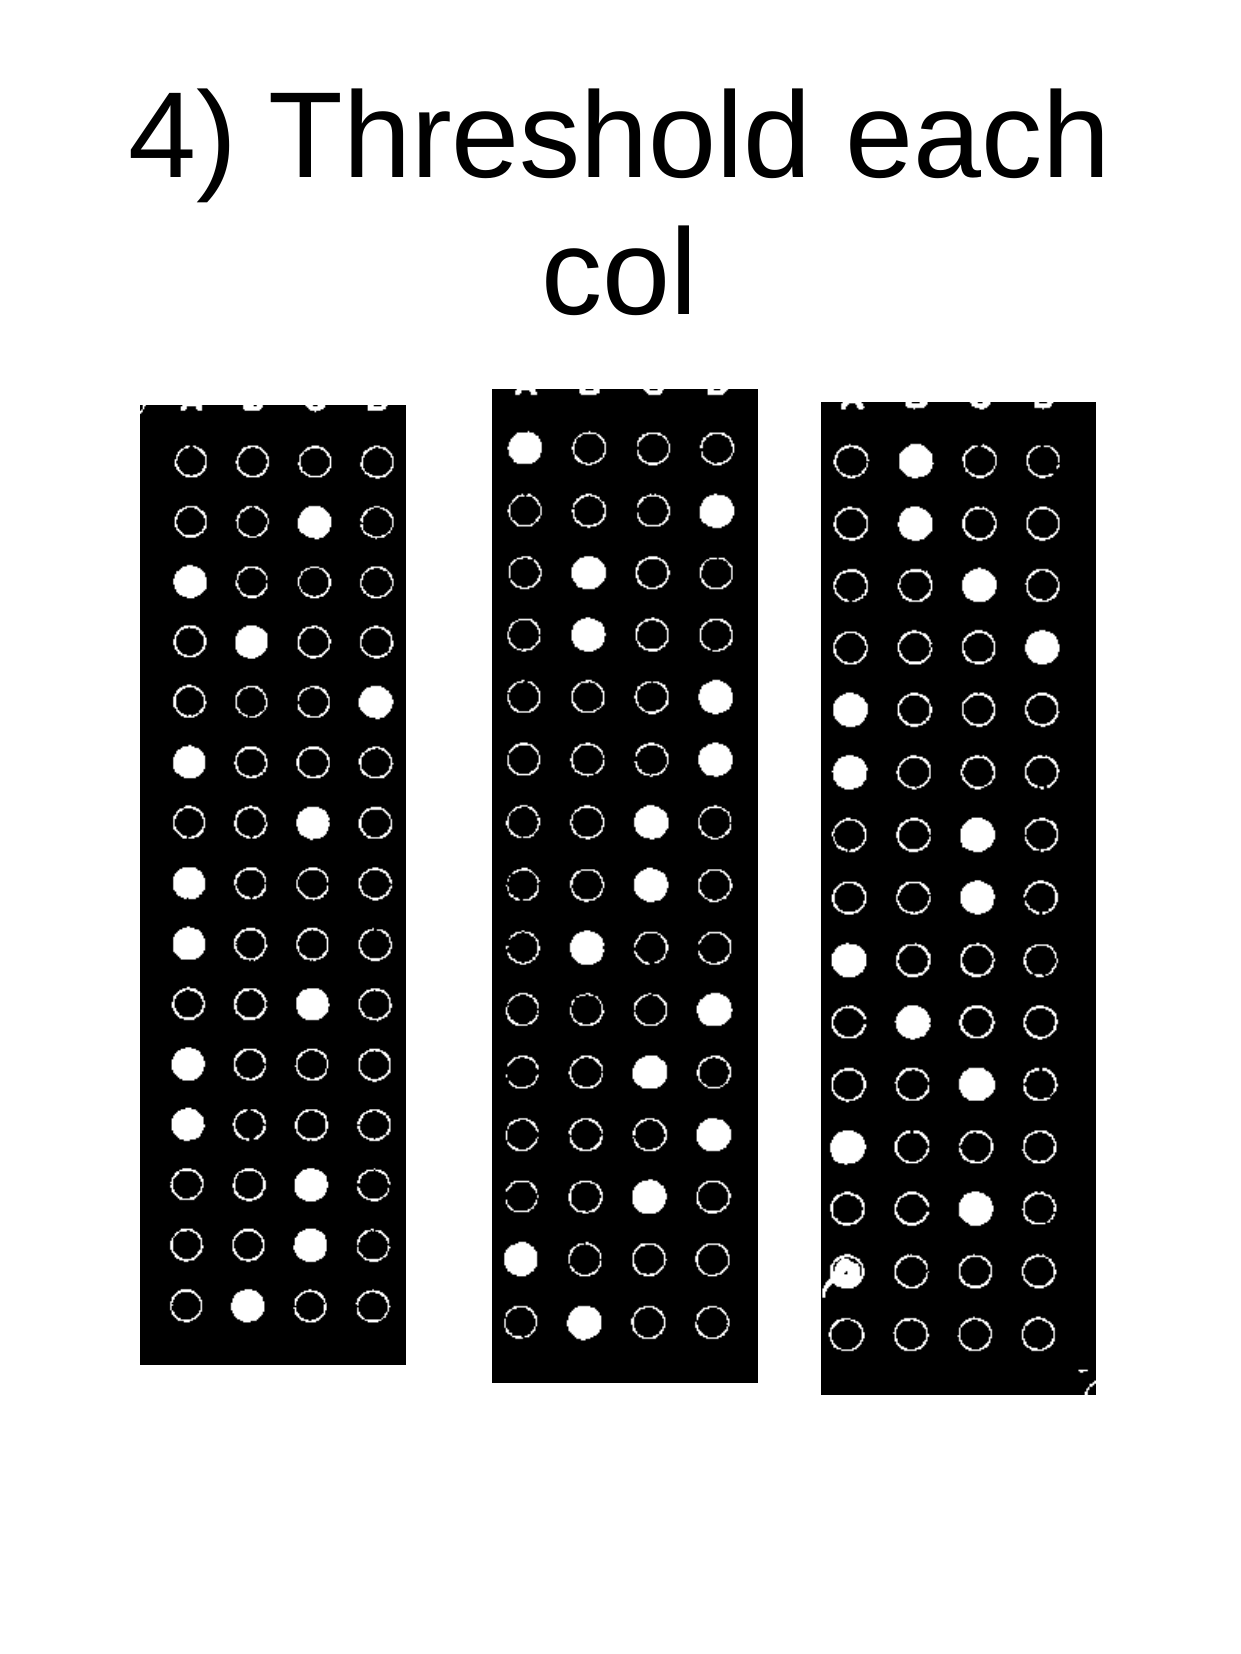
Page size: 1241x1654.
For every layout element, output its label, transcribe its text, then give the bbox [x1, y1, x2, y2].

picture [492, 389, 758, 1383]
picture [140, 405, 406, 1366]
title 4) Threshold each col [62, 65, 1179, 342]
picture [821, 402, 1096, 1396]
